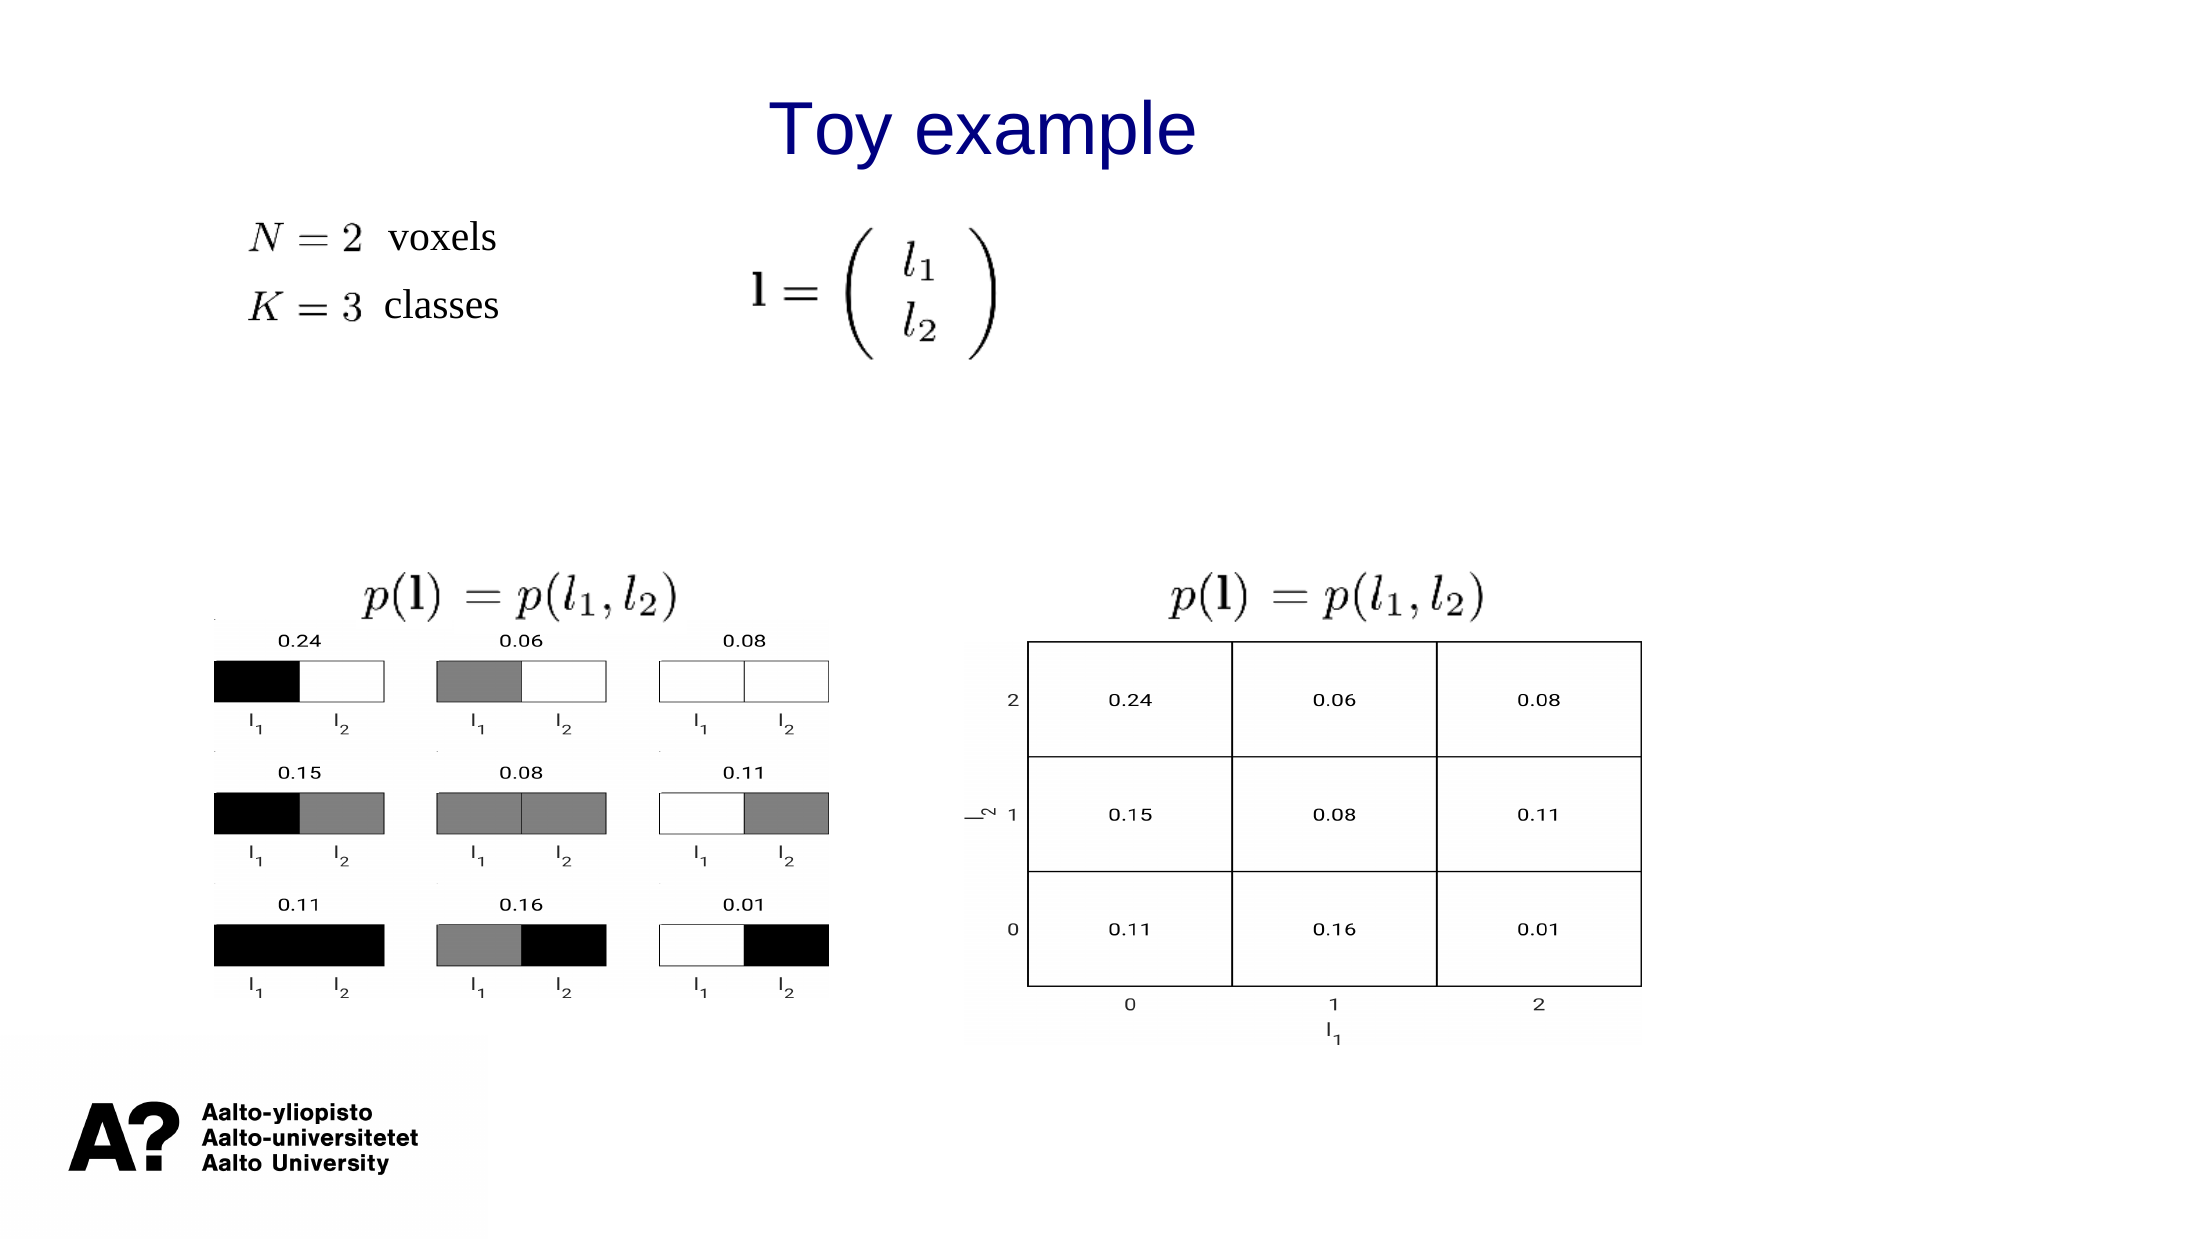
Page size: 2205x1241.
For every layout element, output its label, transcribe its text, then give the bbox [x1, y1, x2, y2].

picture [1261, 562, 1494, 634]
text_box voxels [373, 201, 513, 267]
picture [739, 224, 1007, 371]
picture [1163, 571, 1259, 629]
title Toy example [326, 65, 1640, 179]
picture [0, 1035, 488, 1239]
text_box classes [369, 268, 515, 335]
picture [964, 641, 1642, 1045]
picture [224, 203, 404, 338]
picture [214, 562, 829, 998]
